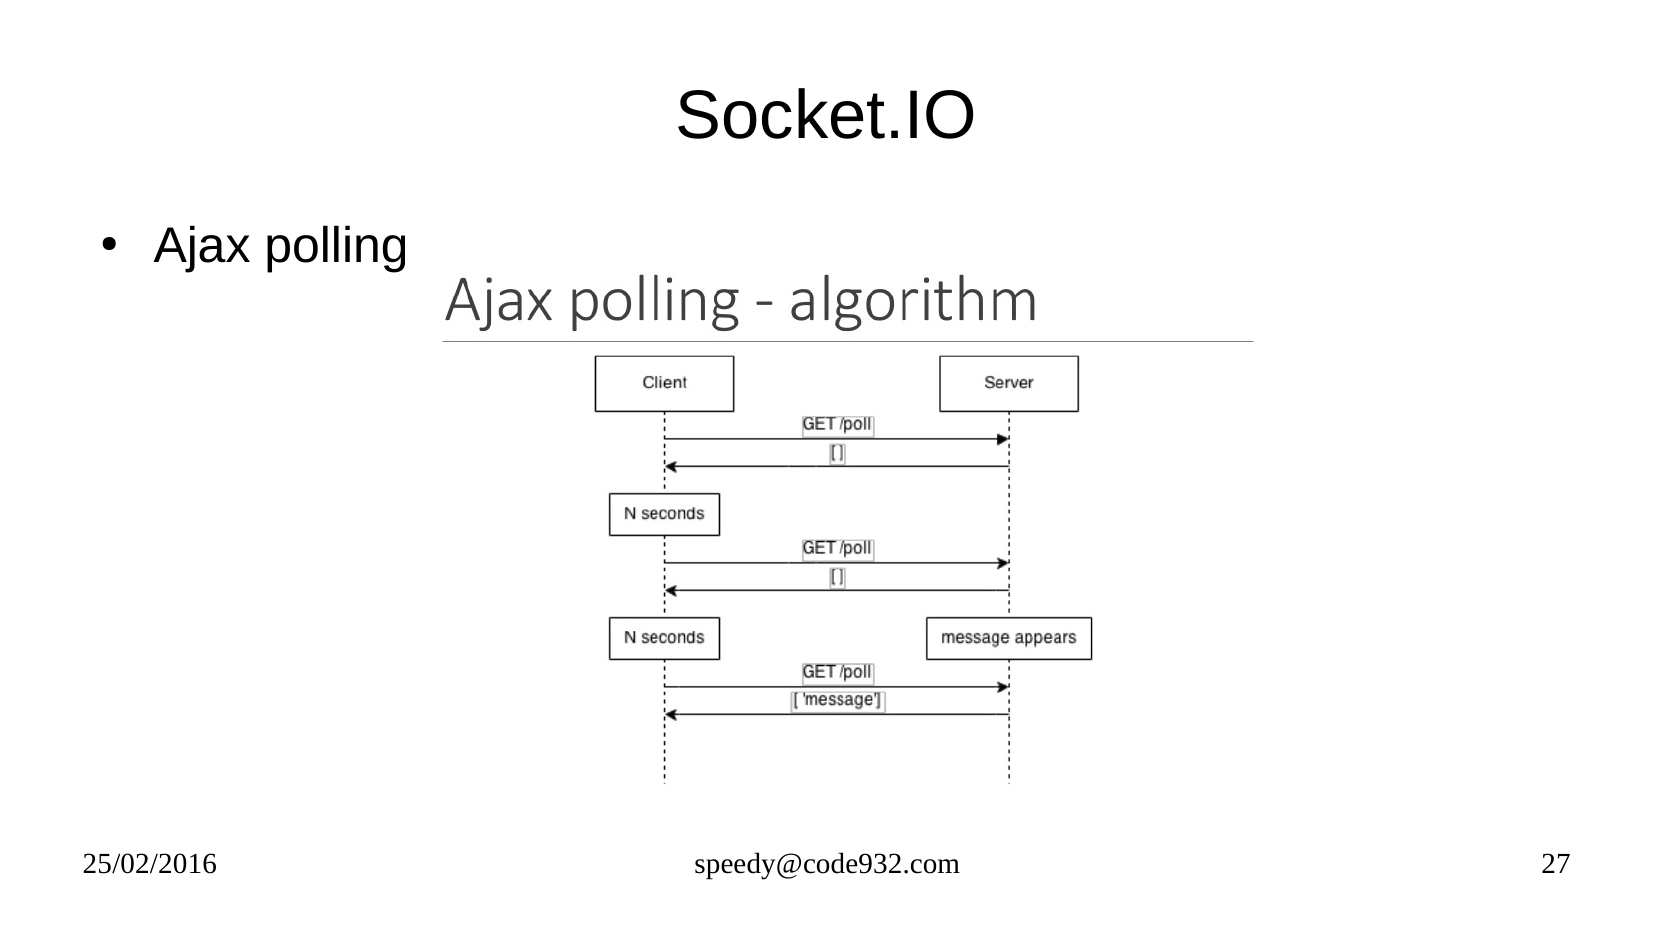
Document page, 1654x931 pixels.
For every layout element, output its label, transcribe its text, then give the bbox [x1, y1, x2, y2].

title Socket.IO [82, 37, 1571, 193]
picture [405, 234, 1277, 815]
list Ajax polling [82, 217, 1571, 758]
